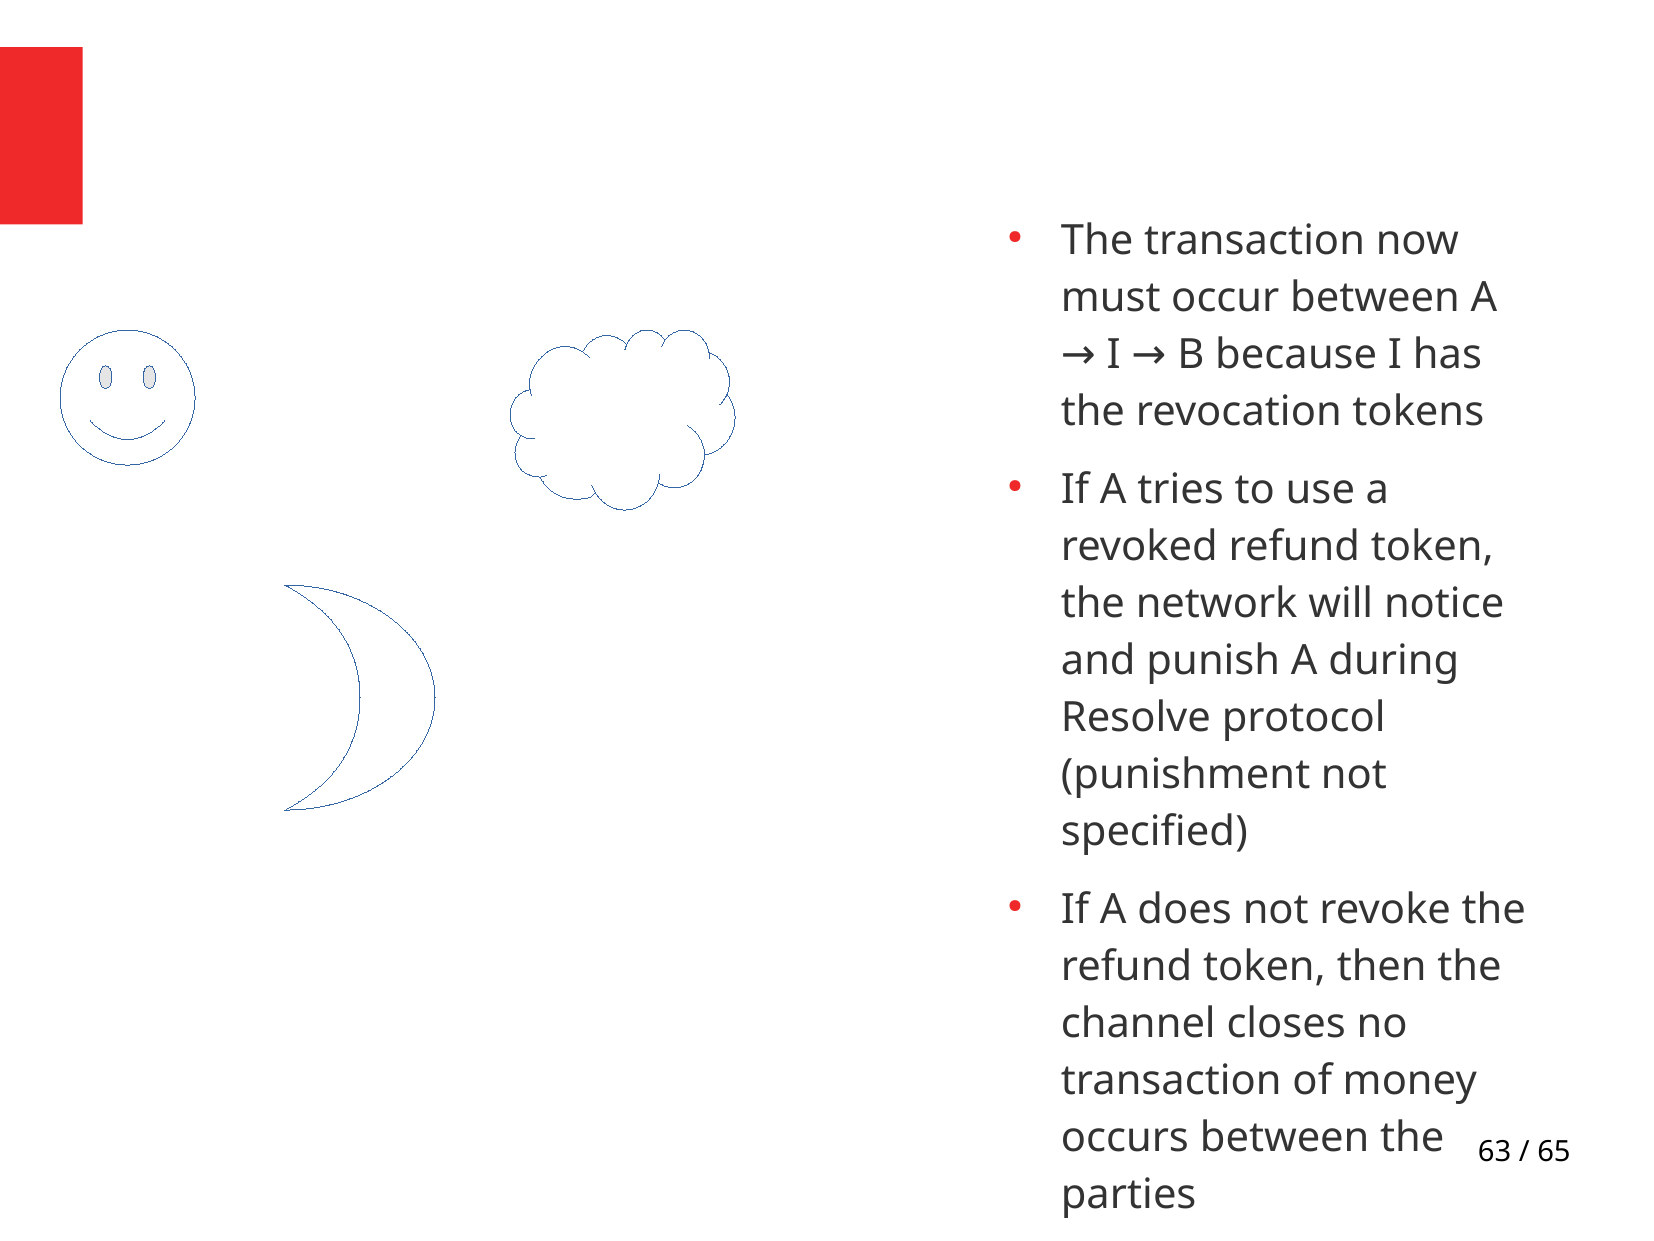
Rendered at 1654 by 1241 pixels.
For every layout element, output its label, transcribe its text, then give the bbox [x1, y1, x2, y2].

text_box [510, 330, 736, 511]
text_box [60, 330, 196, 466]
list The transaction now must occur between A → I → B because I has the revocation tokens If A tries to use a revoked refund token, the network will notice and punish A during Resolve protocol (punishment not specified) If A does not revoke the refund token, then the channel closes no transaction of money occurs between the parties [990, 210, 1536, 984]
text_box [284, 585, 436, 811]
